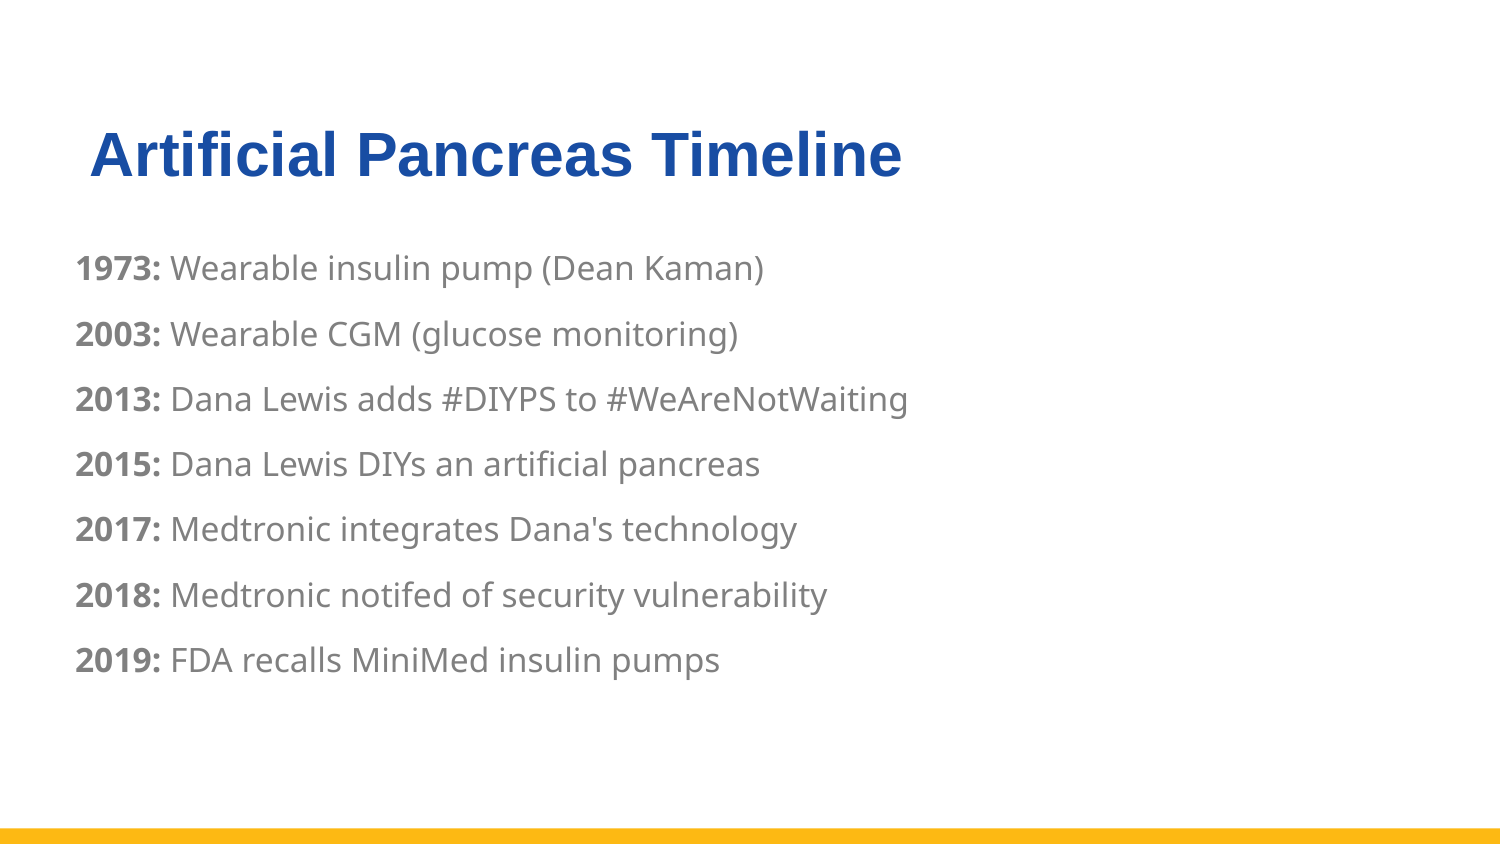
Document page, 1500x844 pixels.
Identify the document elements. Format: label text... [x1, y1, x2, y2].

text_box Artificial Pancreas Timeline [75, 0, 1425, 197]
text_box 1973: Wearable insulin pump (Dean Kaman) 2003: Wearable CGM (glucose monitoring) 2013: Dana Lewis adds #DIYPS to #WeAreNotWaiting 2015: Dana Lewis DIYs an artificial pancreas 2017: Medtronic integrates Dana's technology 2018: Medtronic notifed of security vulnerability 2019: FDA recalls MiniMed insulin pumps [75, 197, 1425, 687]
